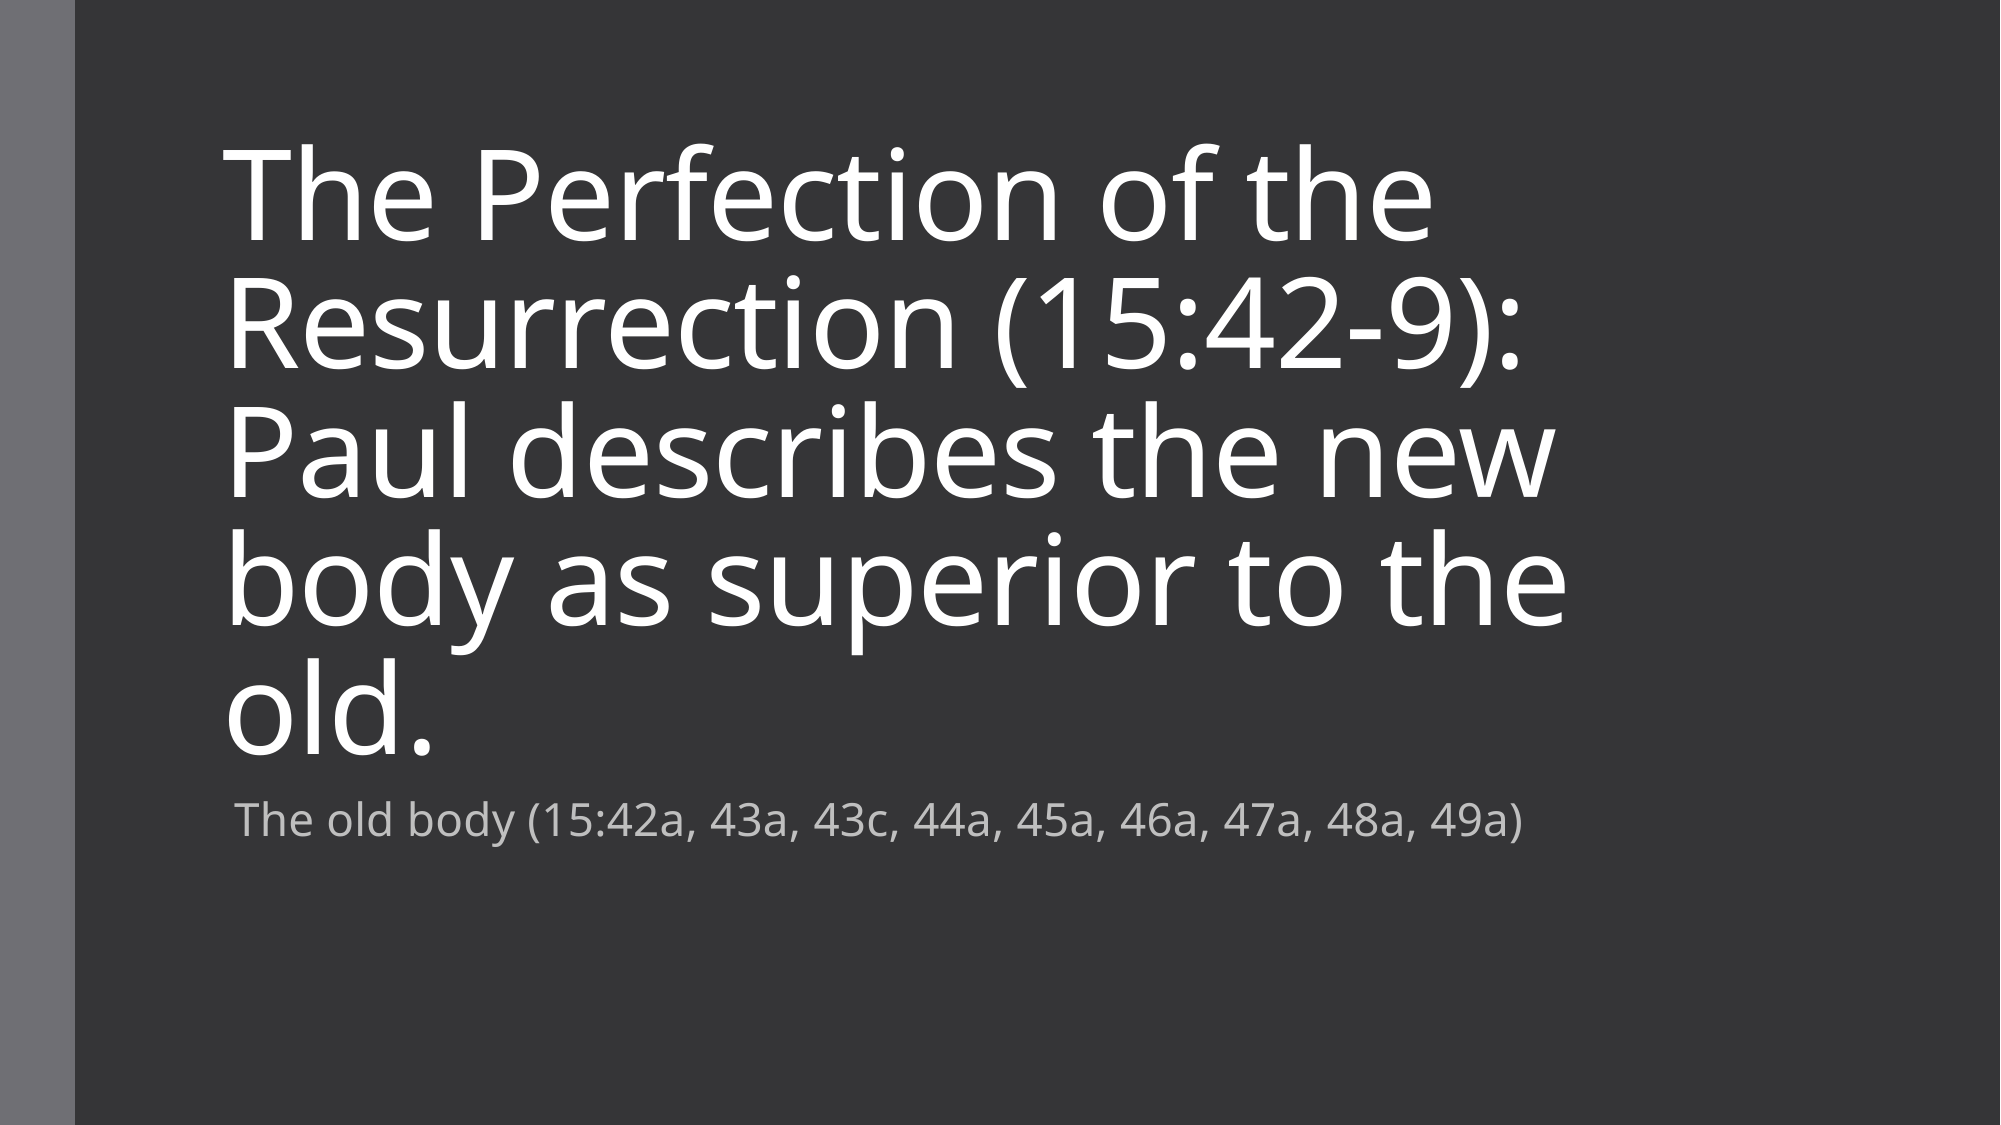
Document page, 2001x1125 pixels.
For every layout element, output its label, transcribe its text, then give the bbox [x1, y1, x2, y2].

title The Perfection of the Resurrection (15:42-9): Paul describes the new body as superior to the old. [206, 124, 1752, 787]
subtitle The old body (15:42a, 43a, 43c, 44a, 45a, 46a, 47a, 48a, 49a) [206, 787, 1752, 1066]
